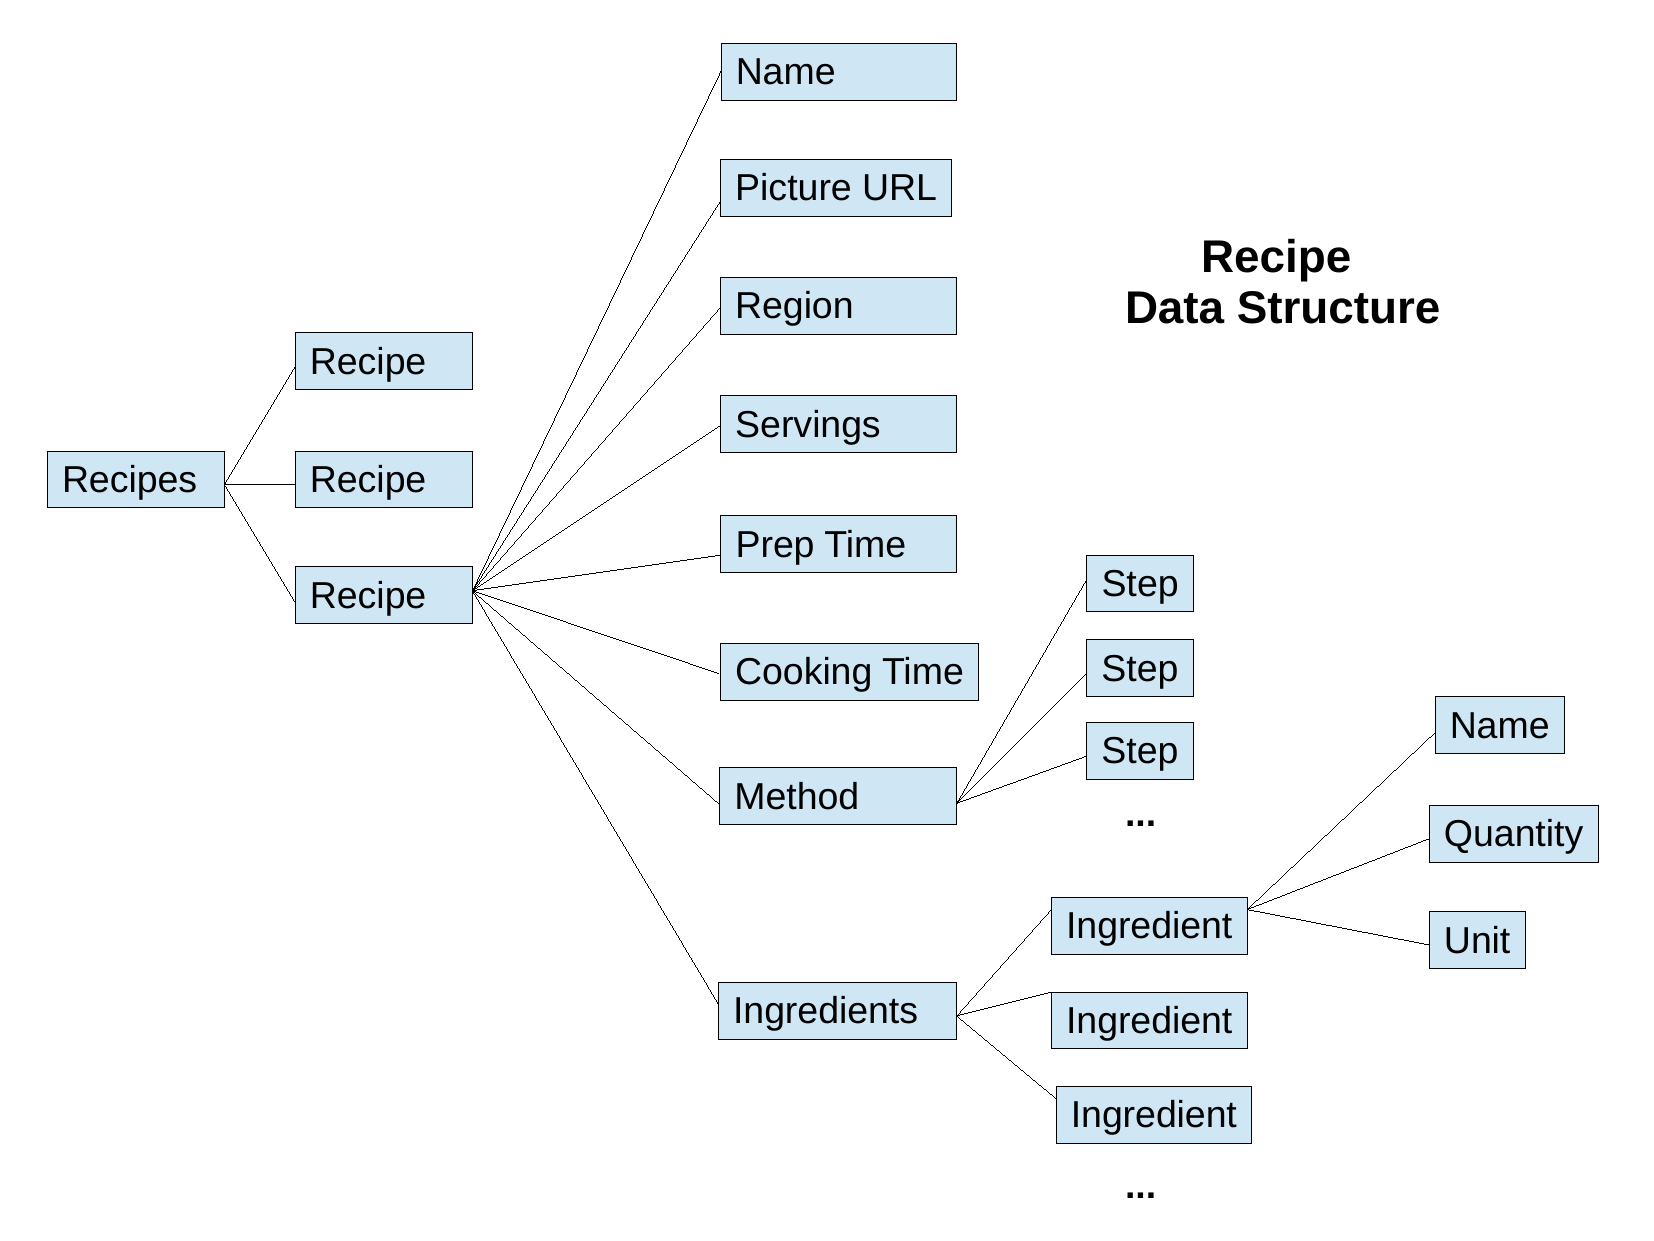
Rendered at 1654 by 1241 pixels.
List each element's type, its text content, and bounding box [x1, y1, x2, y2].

text_box Step [1086, 722, 1194, 780]
text_box Method [719, 767, 957, 825]
text_box Picture URL [720, 159, 952, 217]
text_box Step [1086, 639, 1194, 697]
text_box ... [1110, 785, 1205, 845]
text_box ... [1110, 1157, 1205, 1217]
text_box Recipe [295, 451, 473, 508]
text_box Ingredient [1051, 897, 1248, 955]
text_box Servings [720, 395, 957, 453]
text_box Ingredient [1051, 992, 1248, 1049]
text_box Recipes [47, 451, 225, 508]
text_box Prep Time [720, 515, 957, 573]
text_box Recipe [295, 332, 473, 390]
text_box Ingredients [718, 982, 957, 1040]
text_box Name [721, 43, 957, 101]
text_box Ingredient [1056, 1086, 1252, 1144]
text_box Recipe [295, 566, 473, 624]
text_box Cooking Time [720, 643, 979, 701]
text_box Quantity [1429, 805, 1598, 863]
text_box Recipe Data Structure [1110, 223, 1456, 343]
text_box Name [1435, 696, 1565, 754]
text_box Region [720, 277, 957, 335]
text_box Step [1086, 555, 1194, 612]
text_box Unit [1429, 911, 1526, 969]
